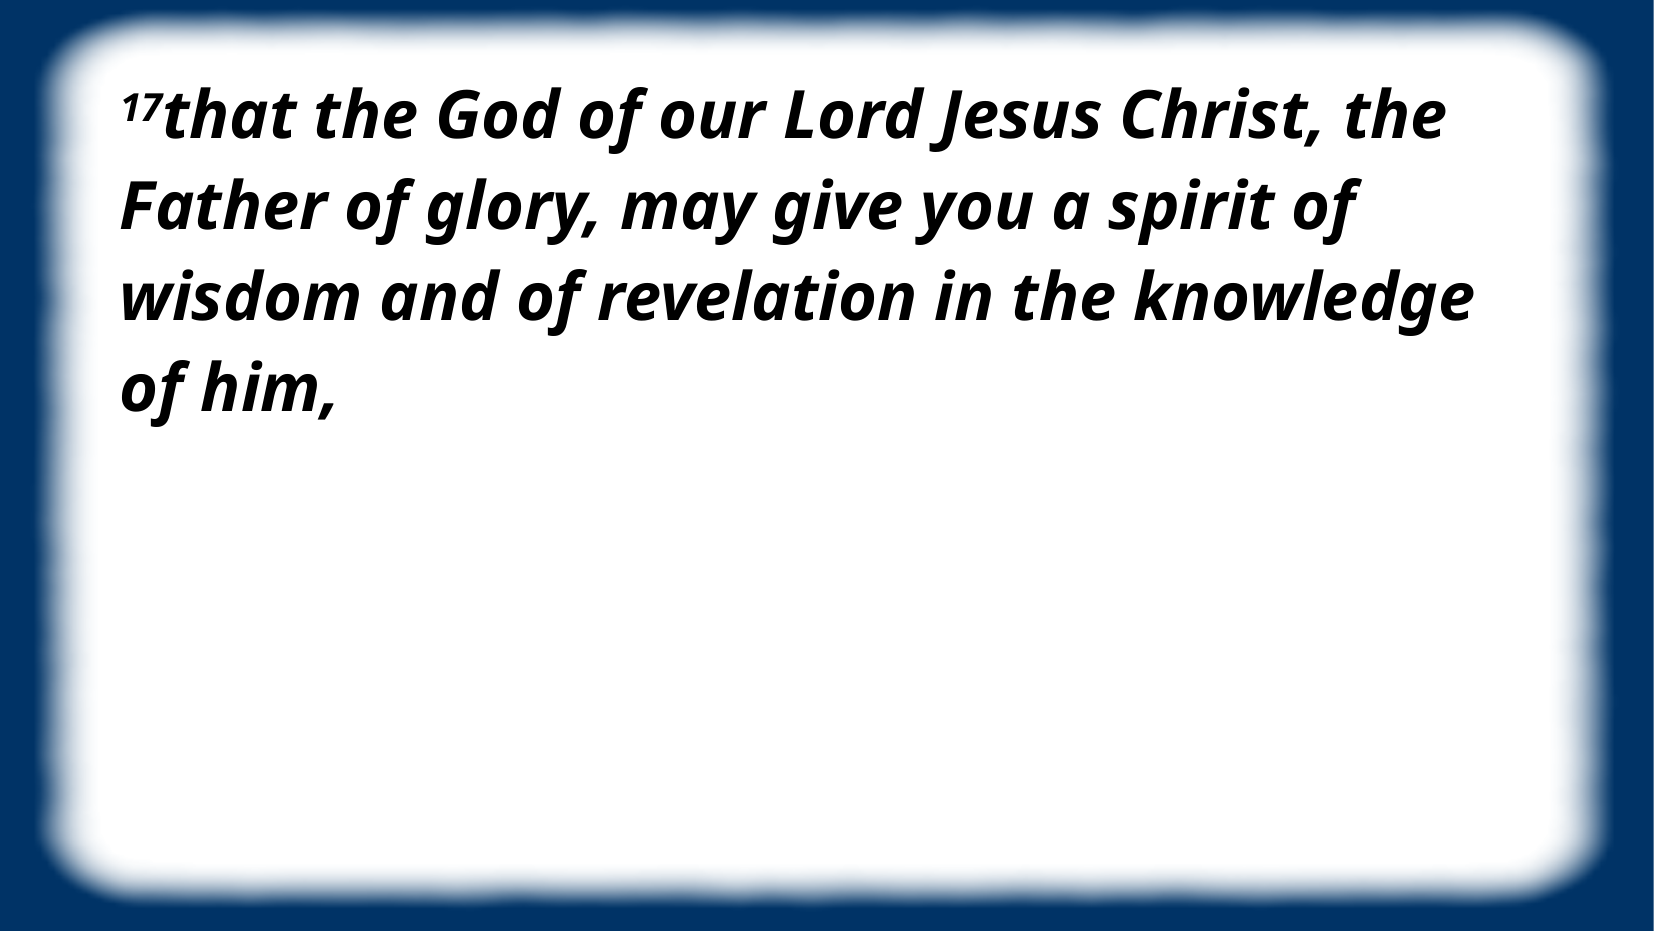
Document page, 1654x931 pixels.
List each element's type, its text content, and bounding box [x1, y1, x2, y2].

text_box 17that the God of our Lord Jesus Christ, the Father of glory, may give you a spirit of wisdom and of revelation in the knowledge of him, [105, 60, 1546, 430]
picture [0, 0, 1654, 931]
